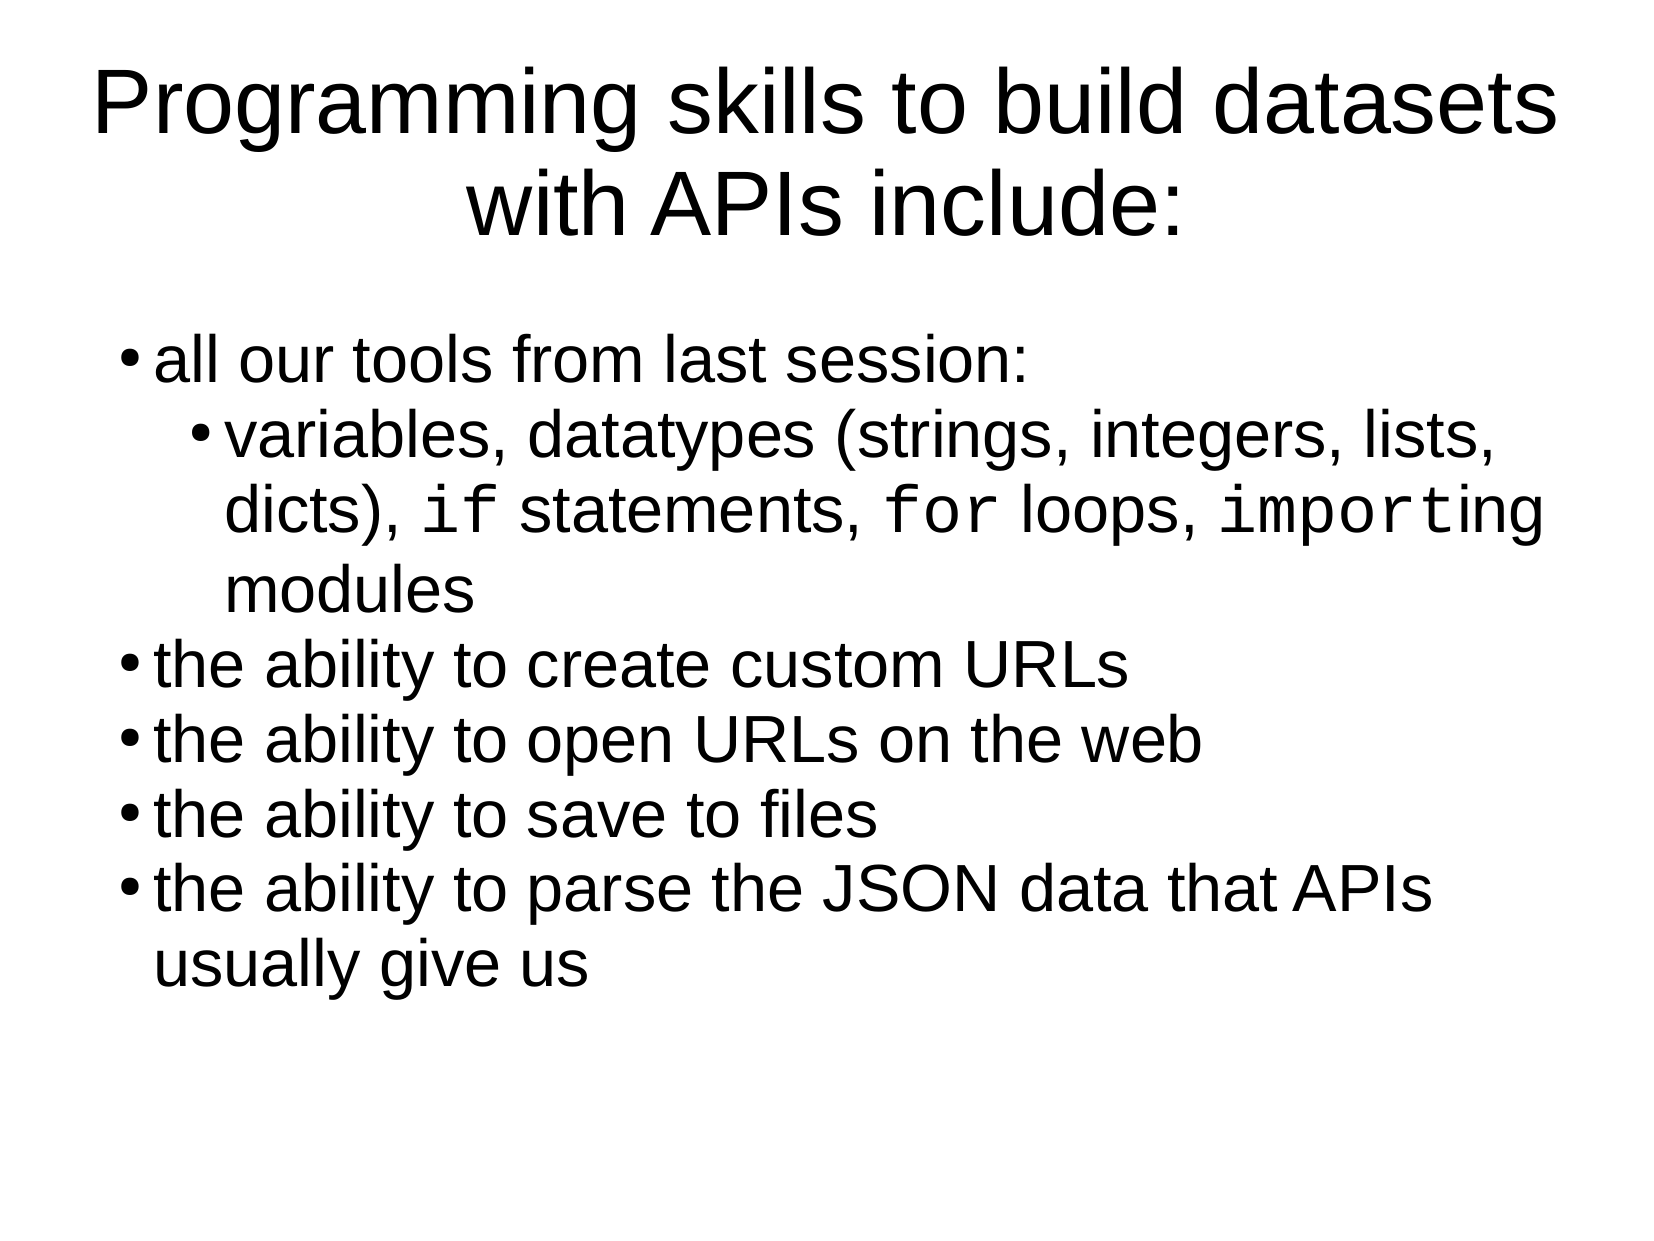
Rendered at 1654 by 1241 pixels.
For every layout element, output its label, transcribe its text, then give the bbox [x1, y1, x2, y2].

title Programming skills to build datasets with APIs include: [82, 49, 1571, 257]
subtitle all our tools from last session: variables, datatypes (strings, integers, lists, dicts), if statements, for loops, importing modules the ability to create custom URLs the ability to open URLs on the web the ability to save to files the ability to parse the JSON data that APIs usually give us [82, 302, 1571, 1022]
